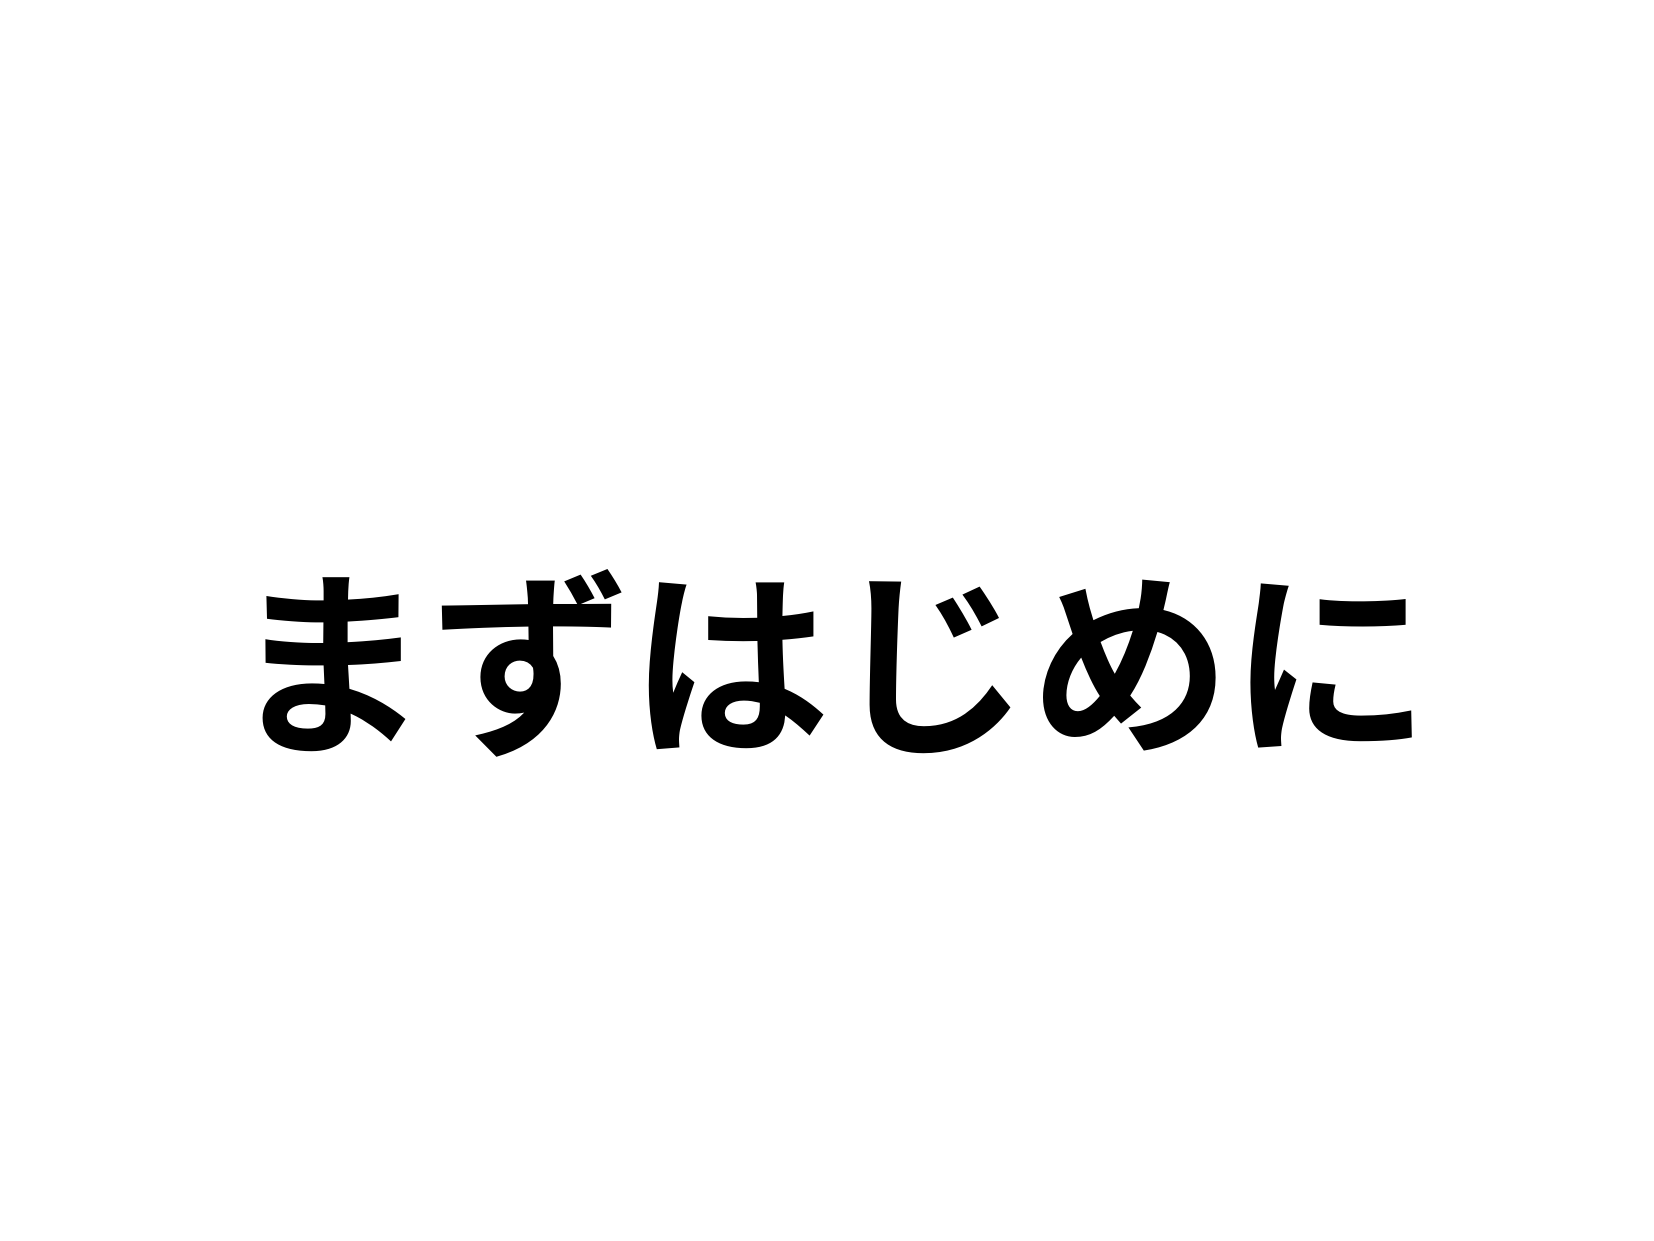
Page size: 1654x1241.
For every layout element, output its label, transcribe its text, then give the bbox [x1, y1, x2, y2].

text_box まずはじめに [215, 499, 1447, 739]
